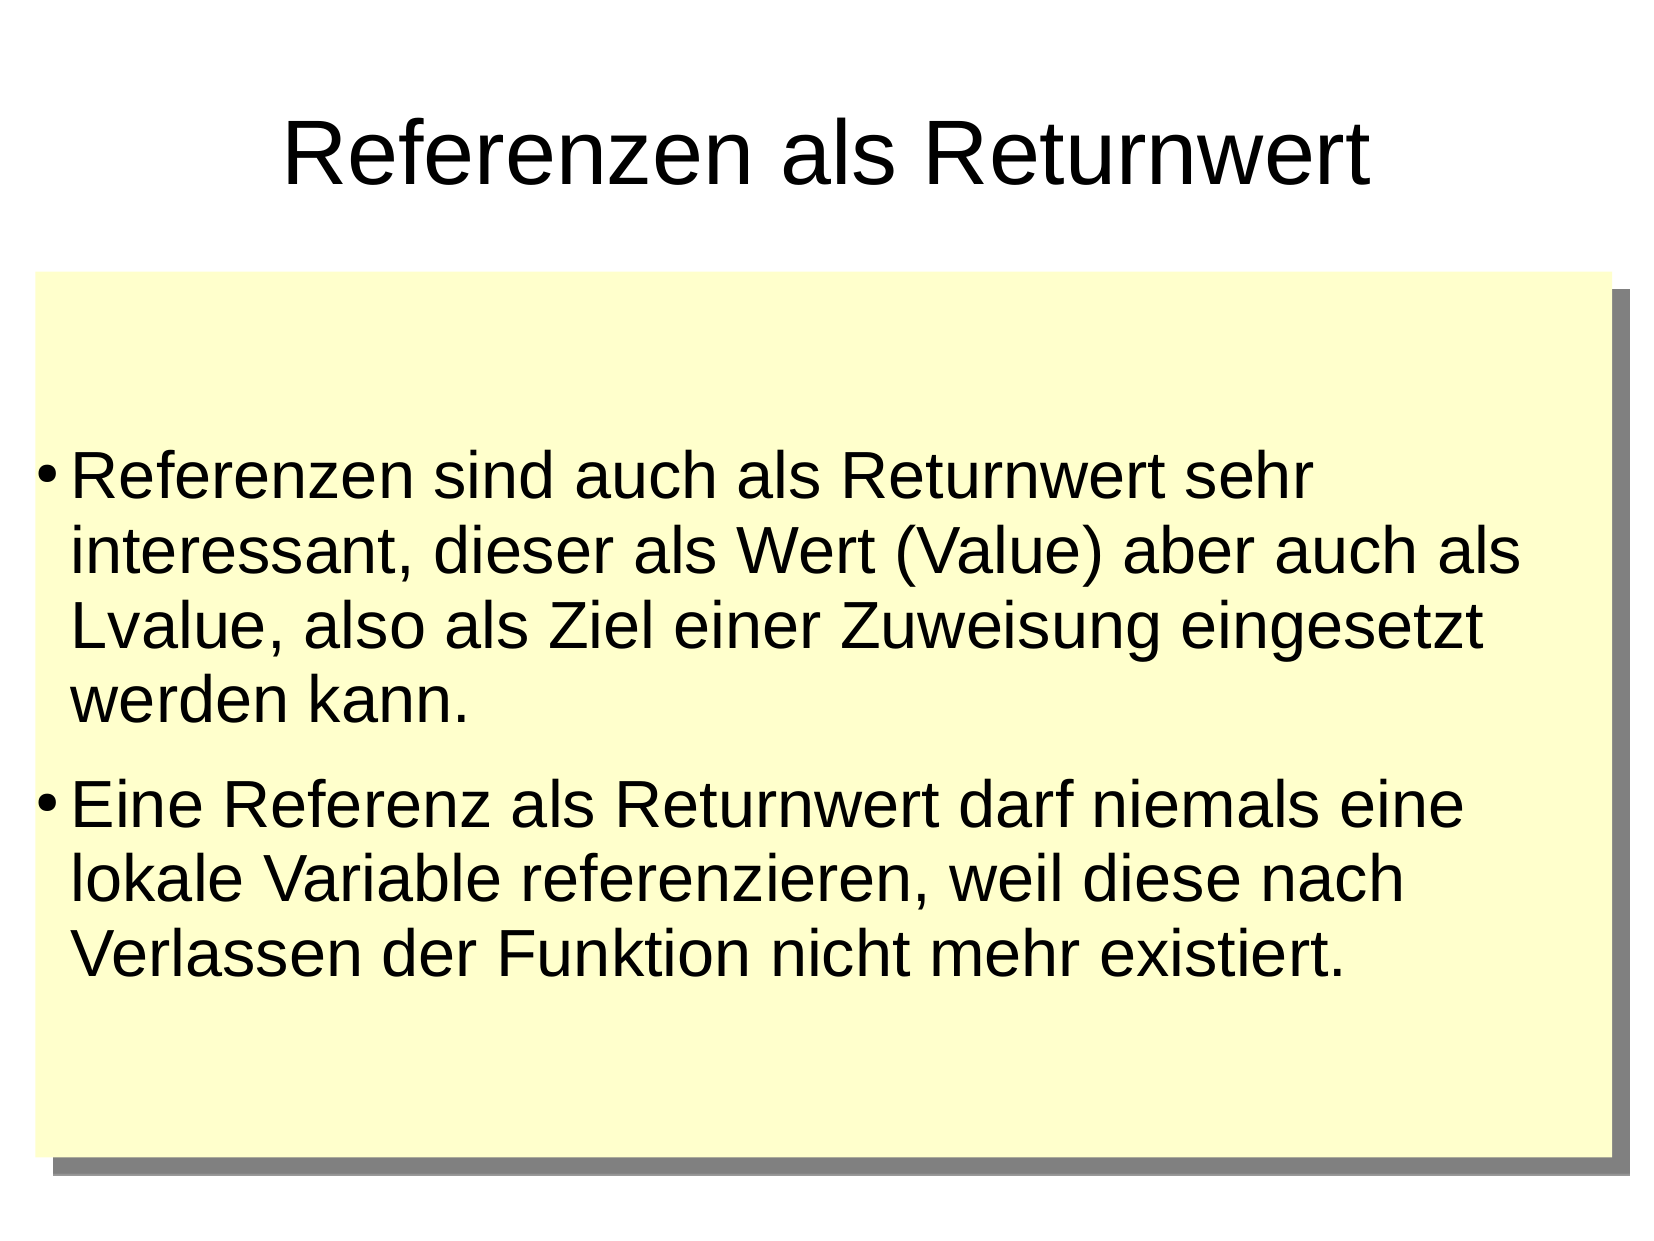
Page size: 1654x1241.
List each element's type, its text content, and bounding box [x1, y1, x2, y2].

title Referenzen als Returnwert [82, 49, 1571, 257]
subtitle Referenzen sind auch als Returnwert sehr interessant, dieser als Wert (Value) aber auch als Lvalue, also als Ziel einer Zuweisung eingesetzt werden kann. Eine Referenz als Returnwert darf niemals eine lokale Variable referenzieren, weil diese nach Verlassen der Funktion nicht mehr existiert. [35, 271, 1613, 1158]
